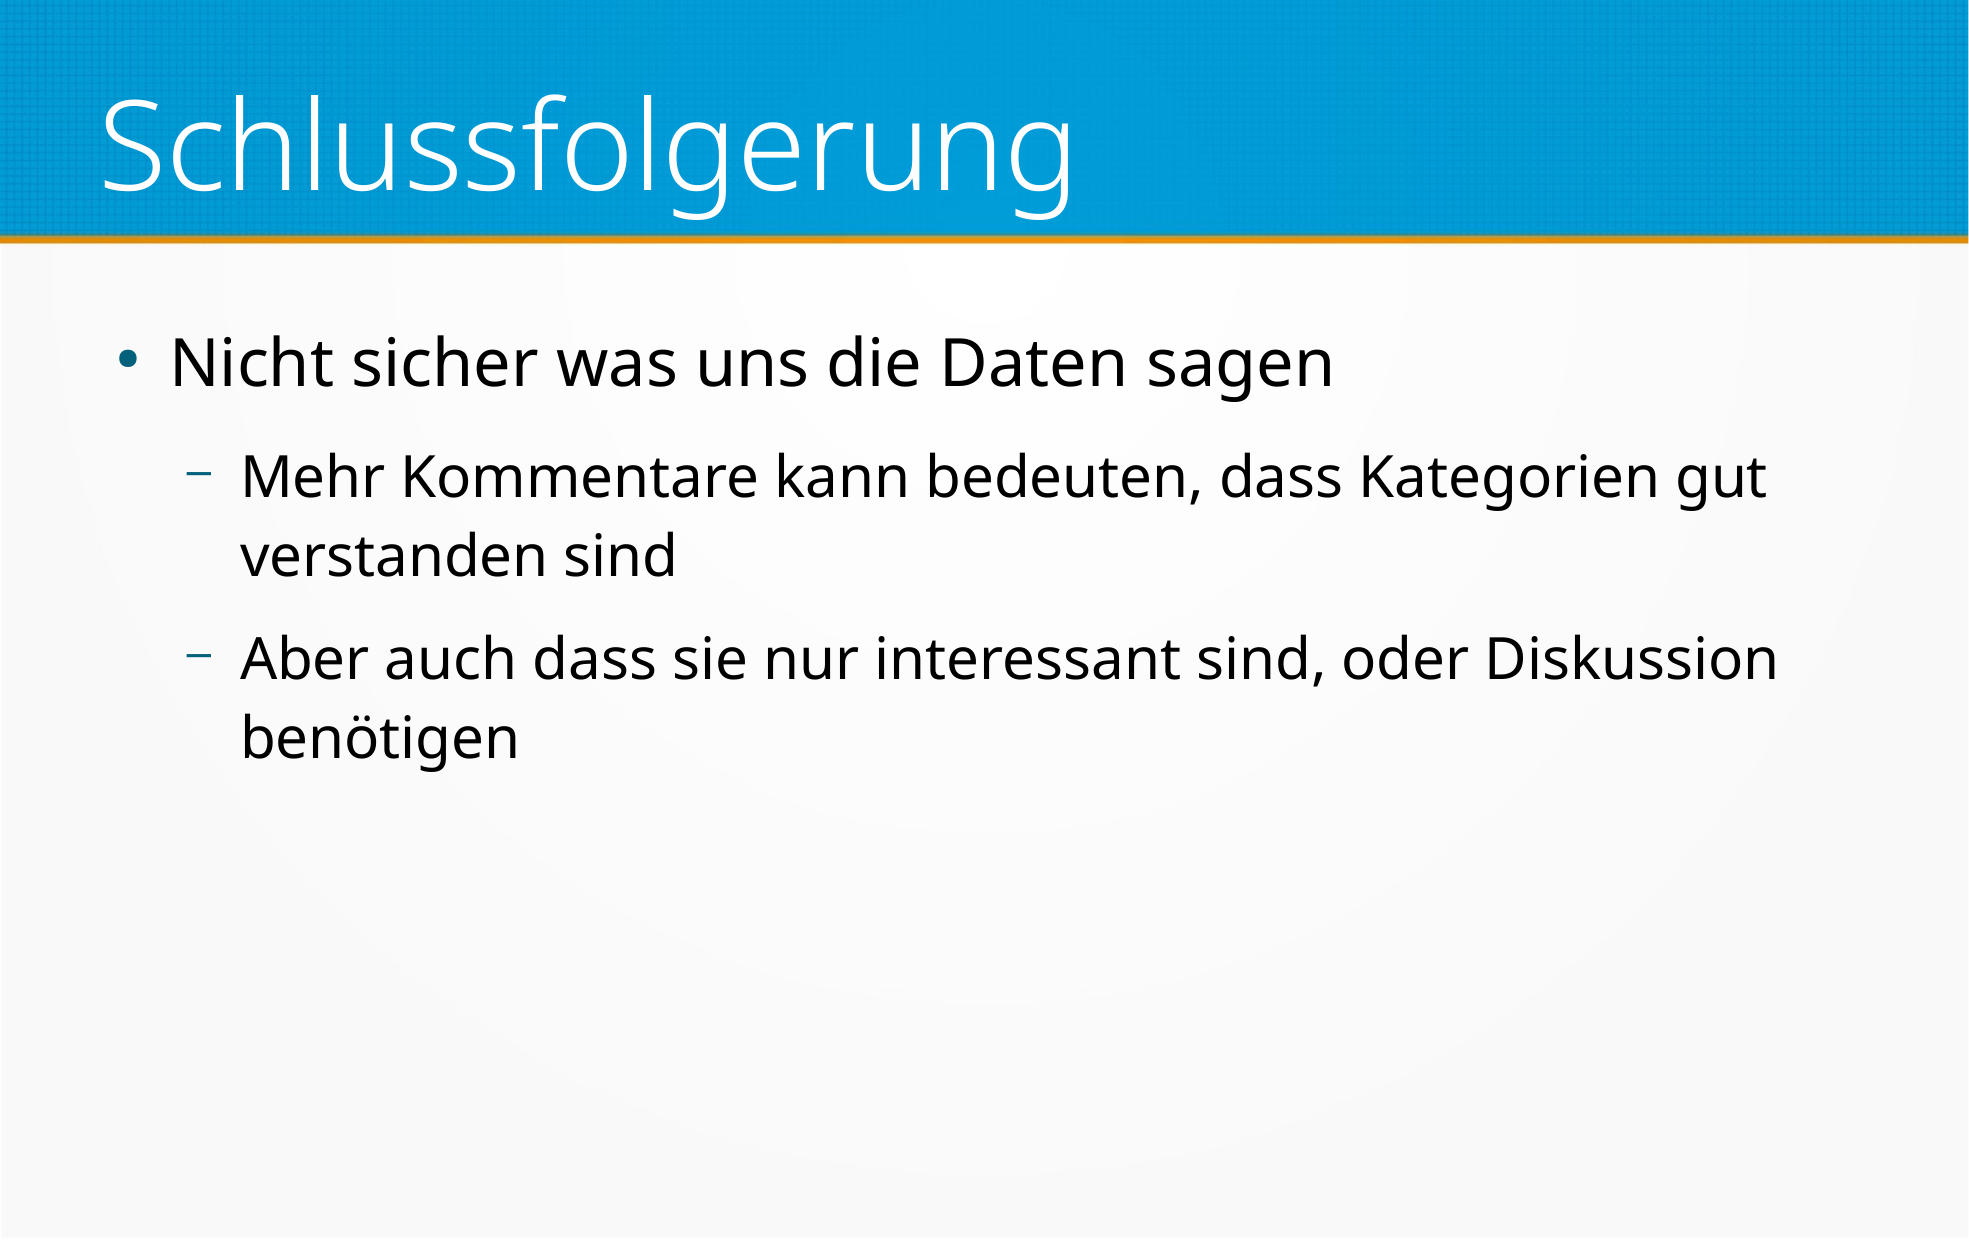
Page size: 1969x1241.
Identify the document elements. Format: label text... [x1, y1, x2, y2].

title Schlussfolgerung [98, 19, 1870, 227]
picture [0, 233, 1969, 1241]
list Nicht sicher was uns die Daten sagen Mehr Kommentare kann bedeuten, dass Kategorien gut verstanden sind Aber auch dass sie nur interessant sind, oder Diskussion benötigen [98, 315, 1861, 1081]
